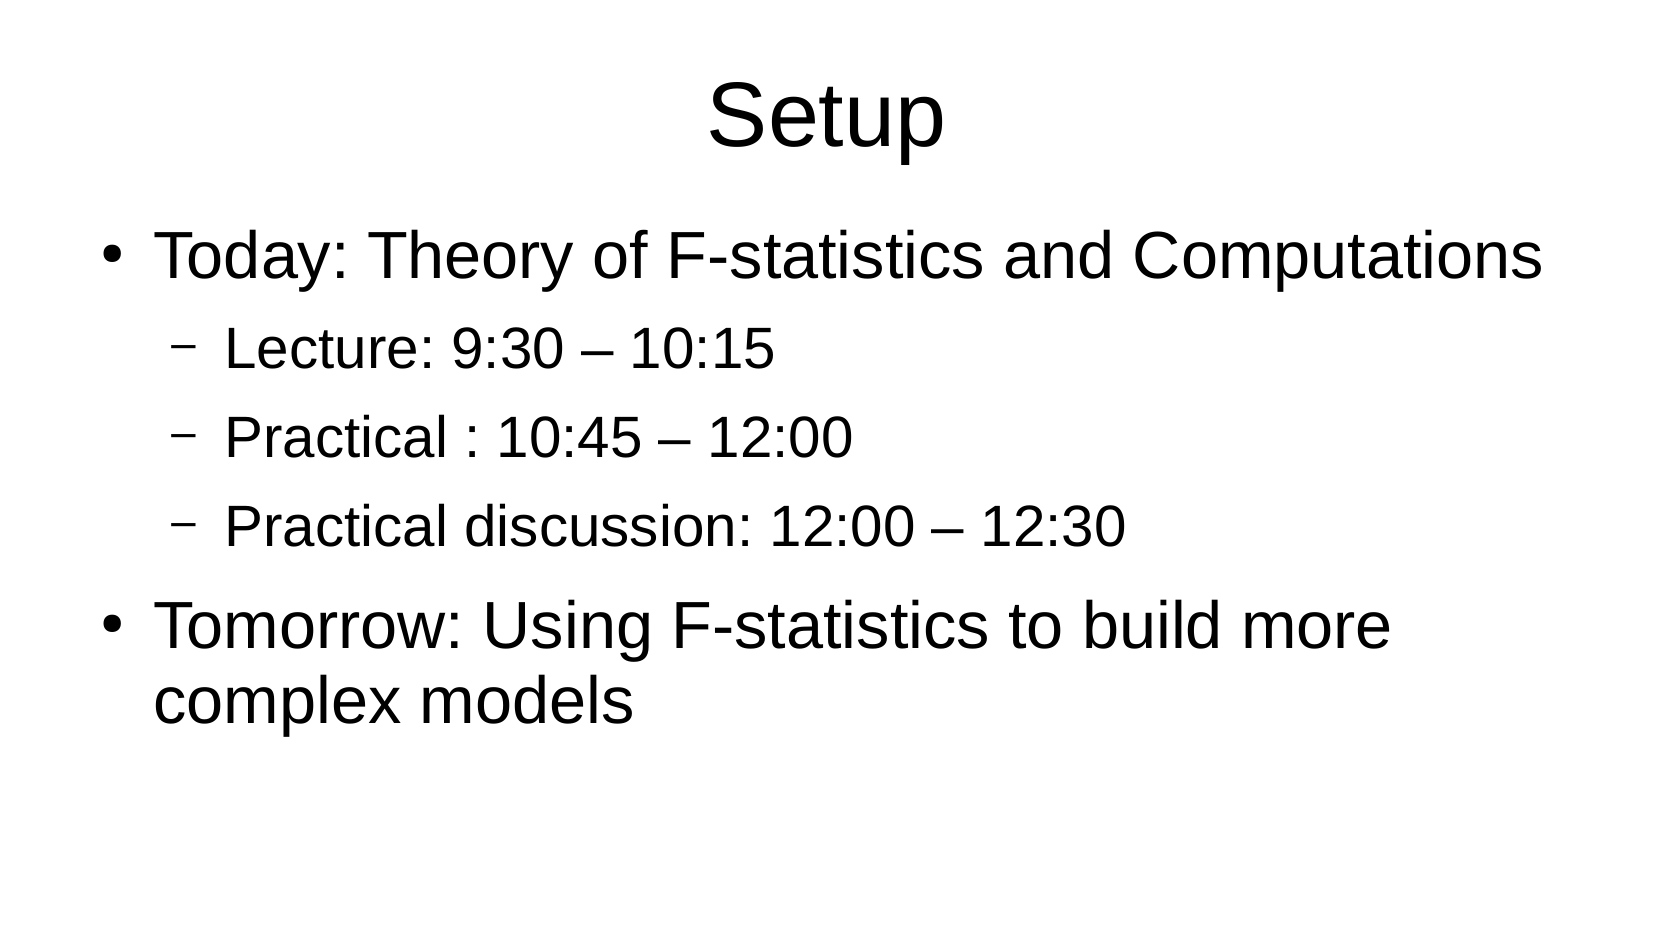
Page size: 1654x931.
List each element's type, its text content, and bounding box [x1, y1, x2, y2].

list Today: Theory of F-statistics and Computations Lecture: 9:30 – 10:15 Practical : 10:45 – 12:00 Practical discussion: 12:00 – 12:30 Tomorrow: Using F-statistics to build more complex models [82, 217, 1571, 758]
title Setup [82, 37, 1571, 193]
